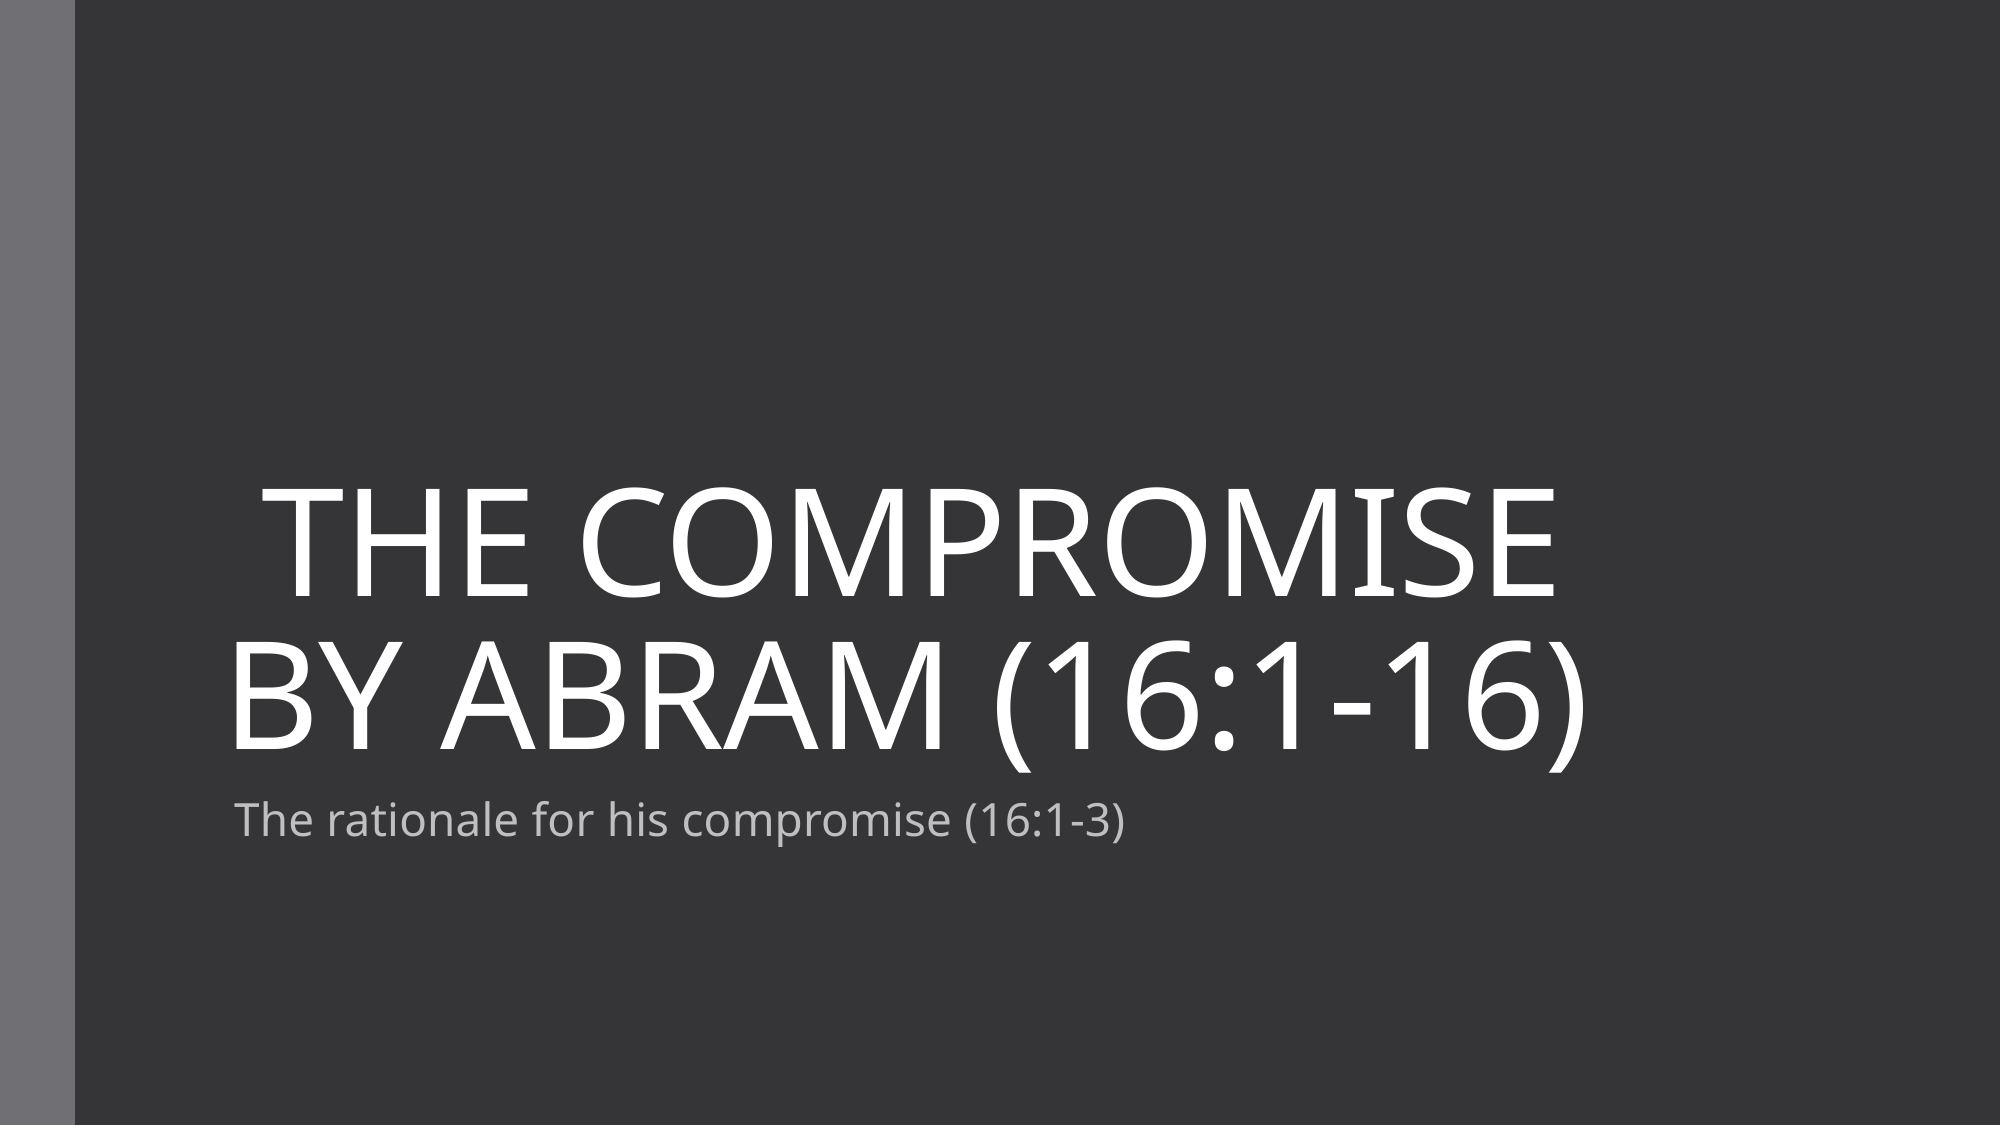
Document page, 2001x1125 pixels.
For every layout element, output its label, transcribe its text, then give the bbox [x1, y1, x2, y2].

subtitle The rationale for his compromise (16:1-3) [206, 787, 1752, 1066]
title THE COMPROMISE BY ABRAM (16:1-16) [206, 124, 1752, 787]
